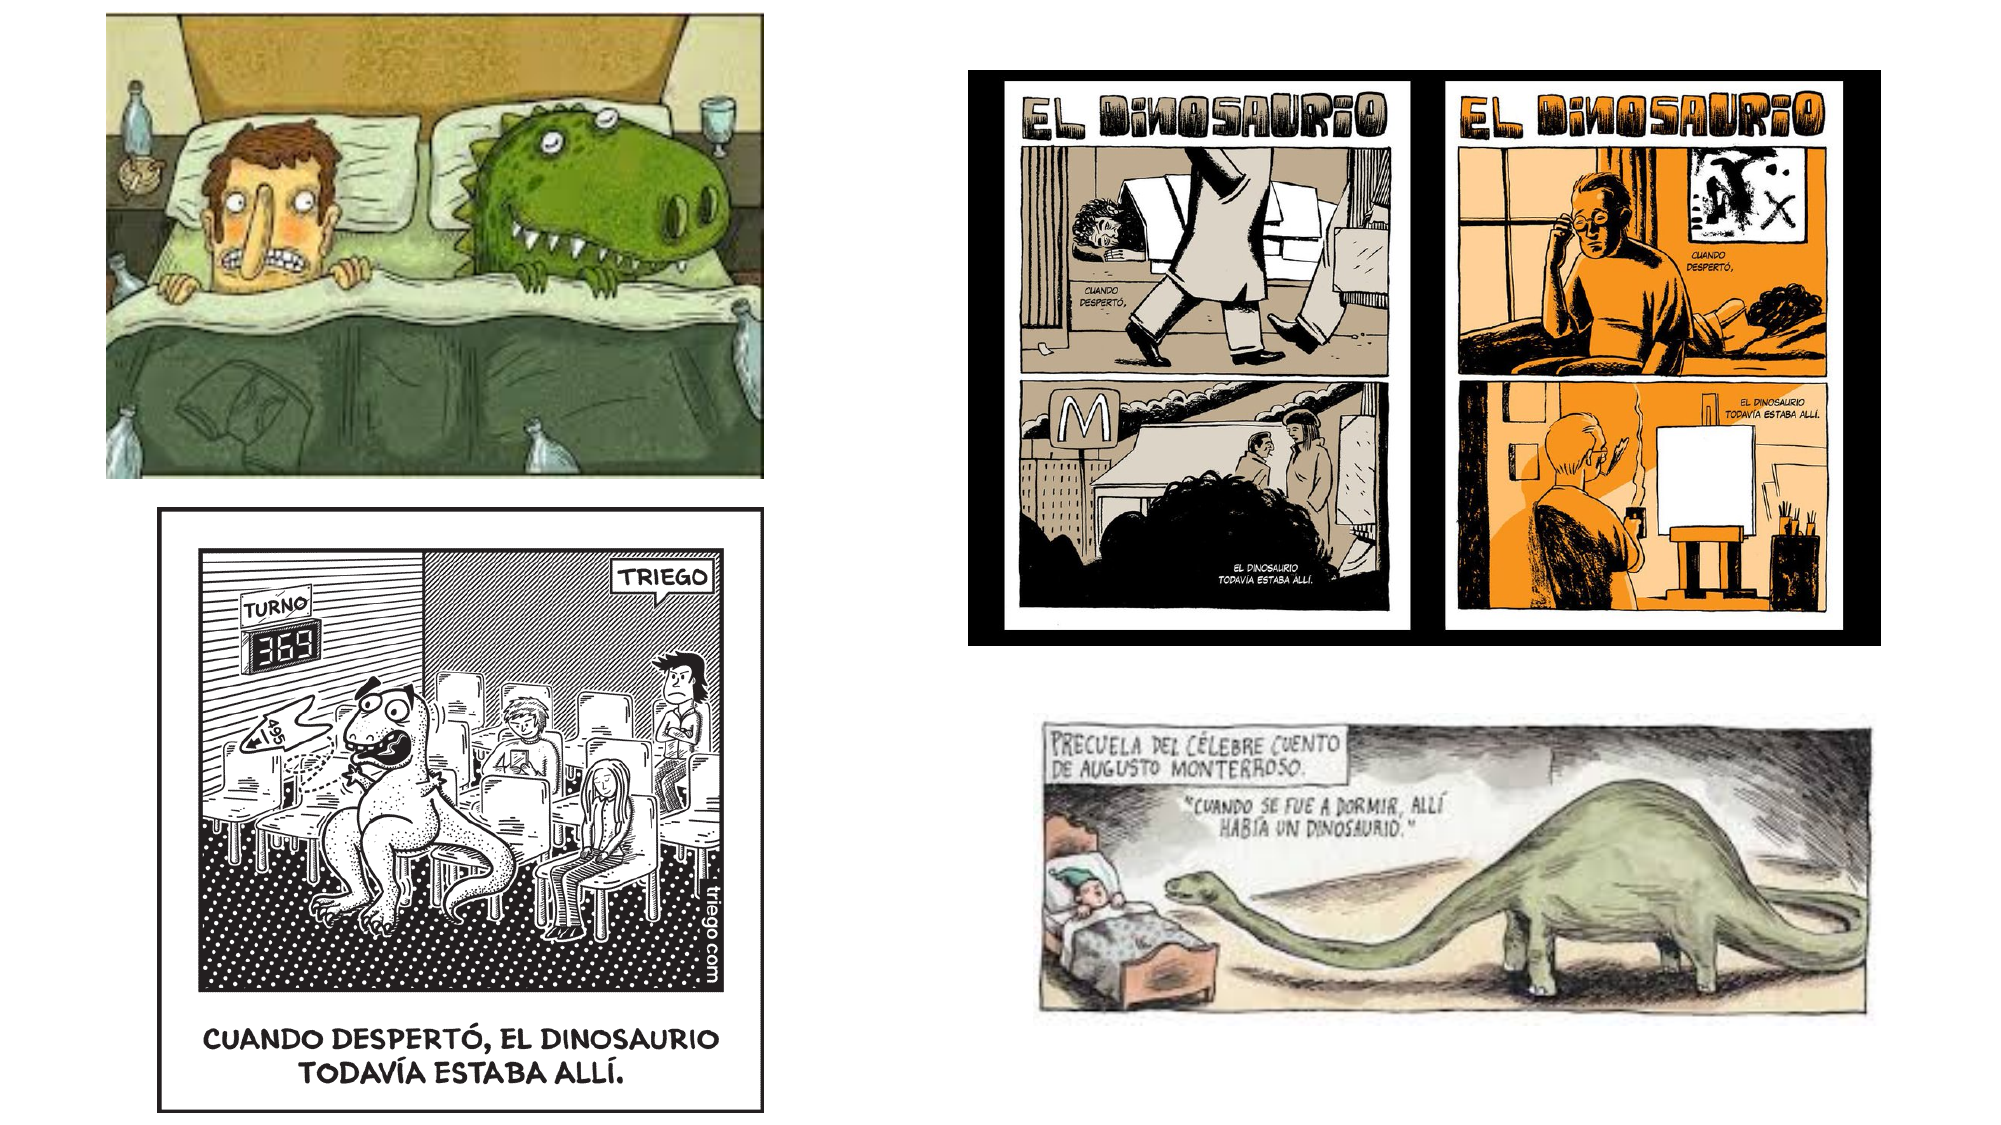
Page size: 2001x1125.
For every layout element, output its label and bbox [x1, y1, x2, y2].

picture [106, 12, 764, 479]
picture [157, 507, 764, 1113]
picture [968, 70, 1881, 646]
picture [1033, 713, 1881, 1026]
